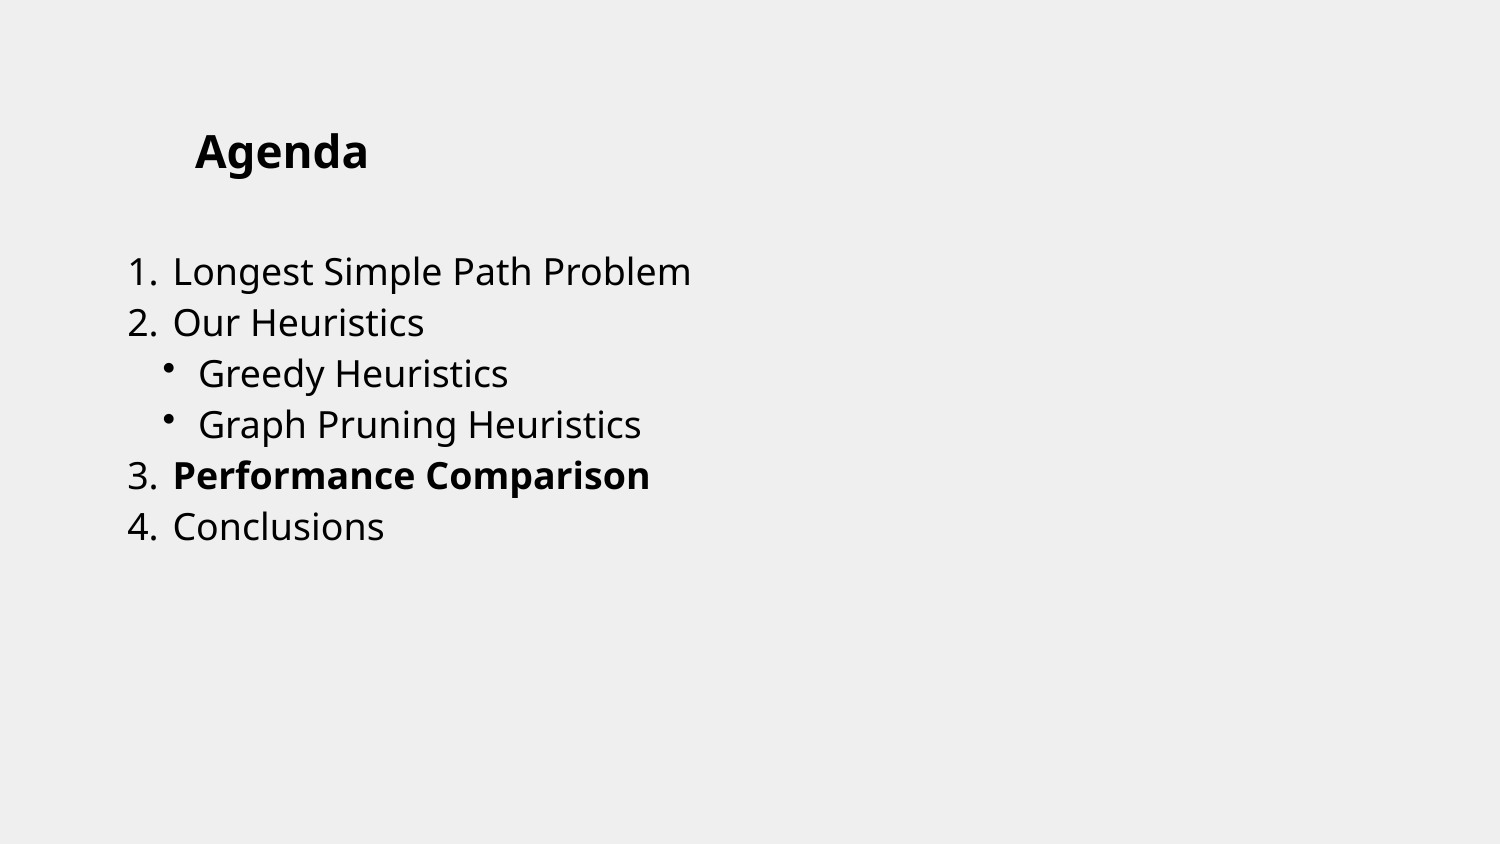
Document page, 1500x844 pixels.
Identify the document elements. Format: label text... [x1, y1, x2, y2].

text_box Longest Simple Path Problem Our Heuristics Greedy Heuristics Graph Pruning Heuristics Performance Comparison Conclusions [112, 237, 751, 625]
text_box Agenda [180, 112, 376, 204]
